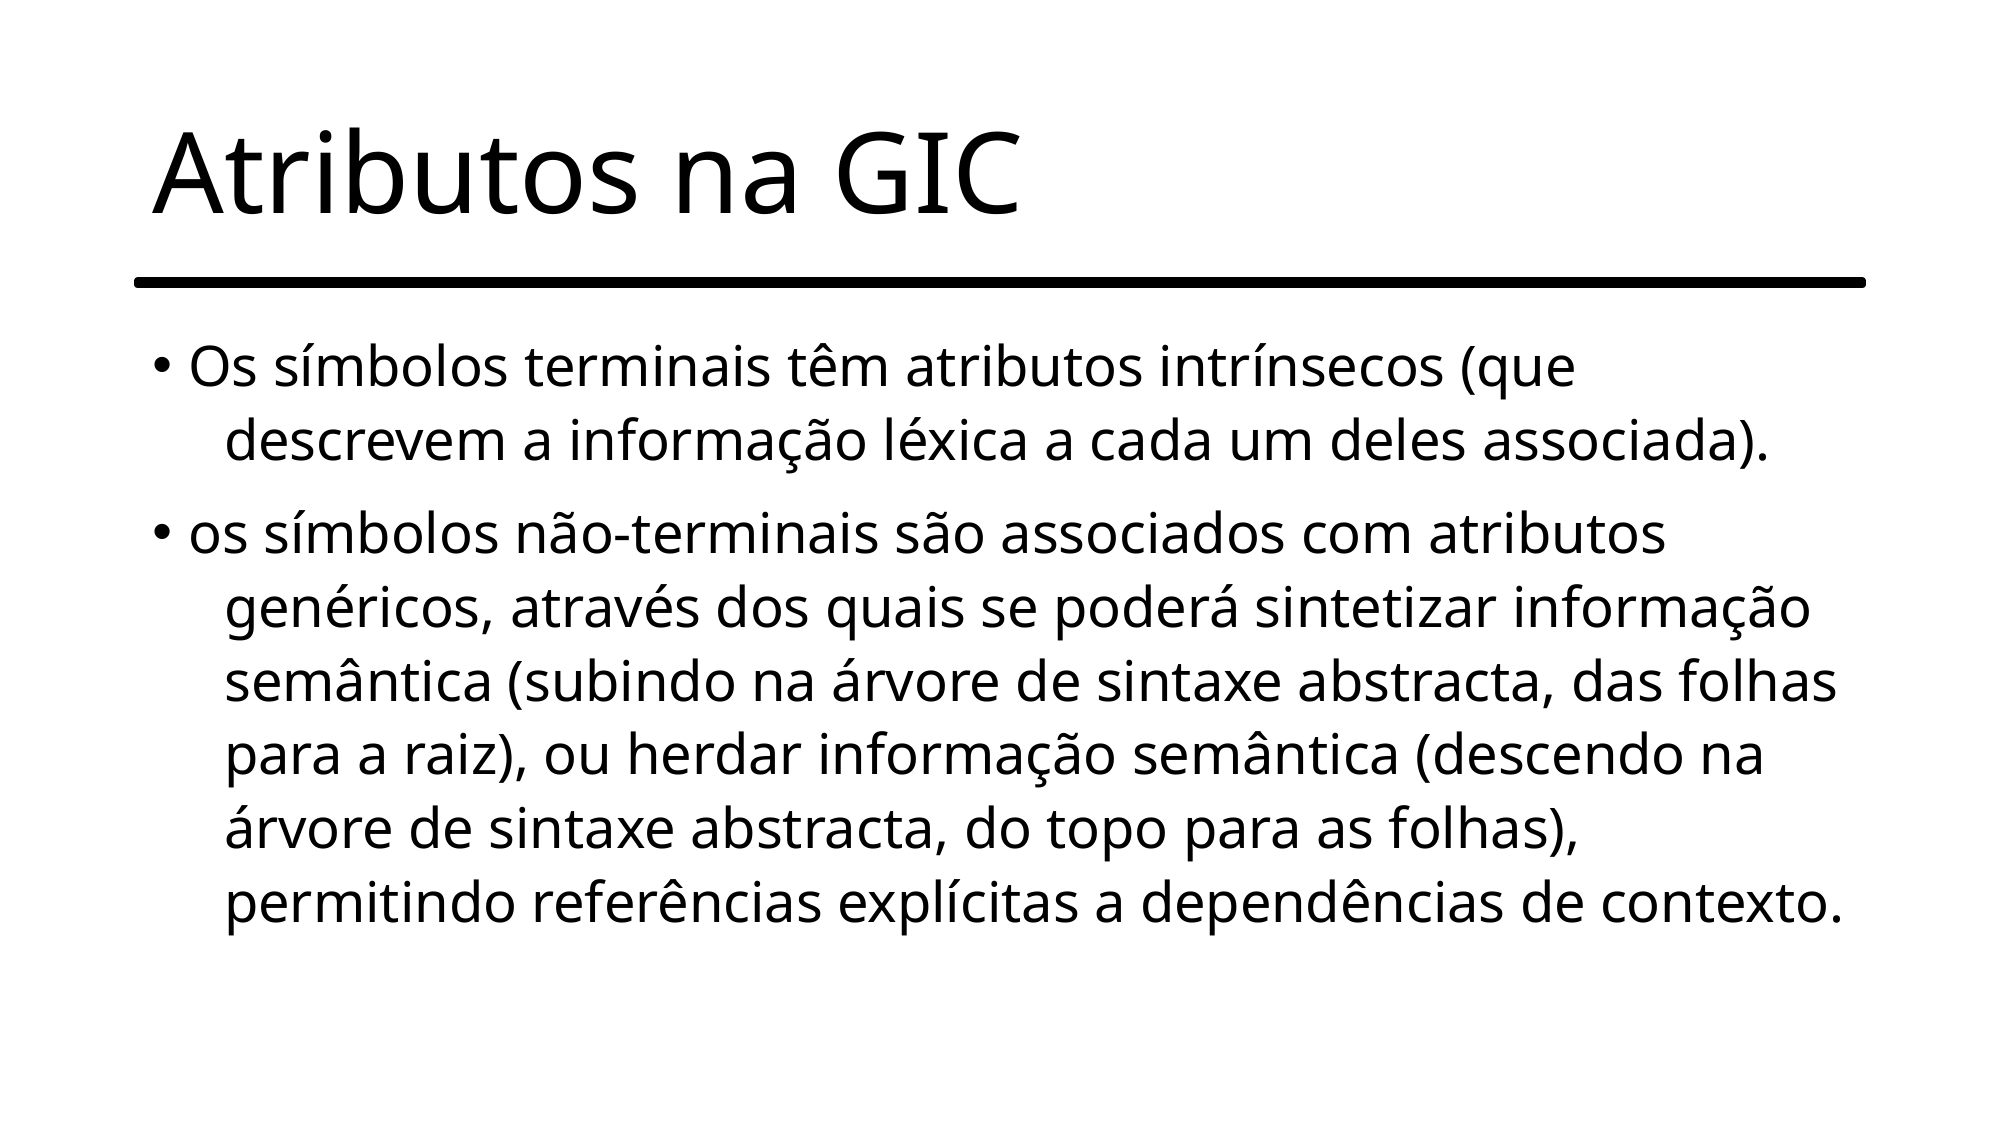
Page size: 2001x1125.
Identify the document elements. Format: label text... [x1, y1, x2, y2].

title Atributos na GIC [137, 59, 1863, 278]
list Os símbolos terminais têm atributos intrínsecos (que descrevem a informação léxica a cada um deles associada). os símbolos não-terminais são associados com atributos genéricos, através dos quais se poderá sintetizar informação semântica (subindo na árvore de sintaxe abstracta, das folhas para a raiz), ou herdar informação semântica (descendo na árvore de sintaxe abstracta, do topo para as folhas), permitindo referências explícitas a dependências de contexto. [137, 316, 1863, 1014]
